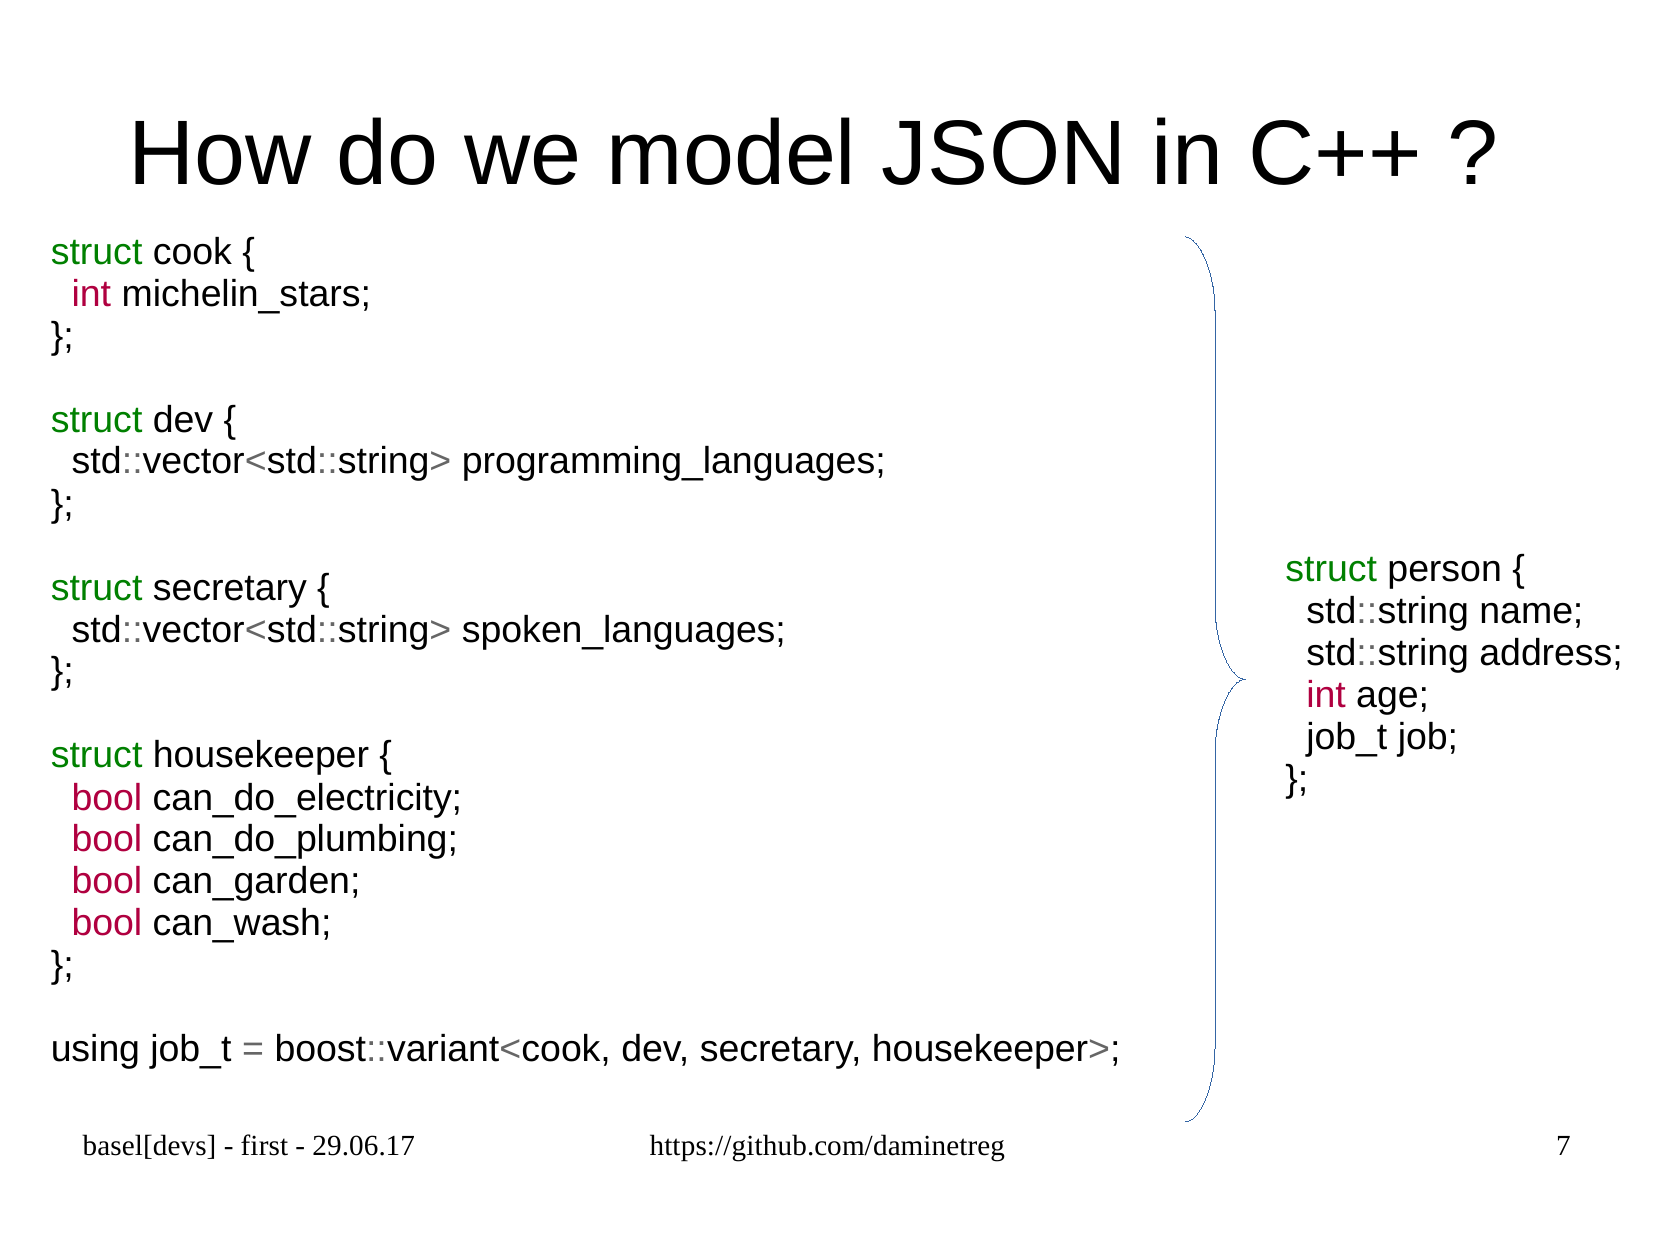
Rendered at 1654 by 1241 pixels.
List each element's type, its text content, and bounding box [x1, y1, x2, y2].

text_box struct person { std::string name; std::string address; int age; job_t job; }; [1249, 540, 1638, 807]
text_box struct cook { int michelin_stars; }; struct dev { std::vector<std::string> programming_languages; }; struct secretary { std::vector<std::string> spoken_languages; }; struct housekeeper { bool can_do_electricity; bool can_do_plumbing; bool can_garden; bool can_wash; }; using job_t = boost::variant<cook, dev, secretary, housekeeper>; [15, 222, 1156, 1186]
list [1156, 290, 1571, 1010]
title How do we model JSON in C++ ? [82, 49, 1571, 257]
